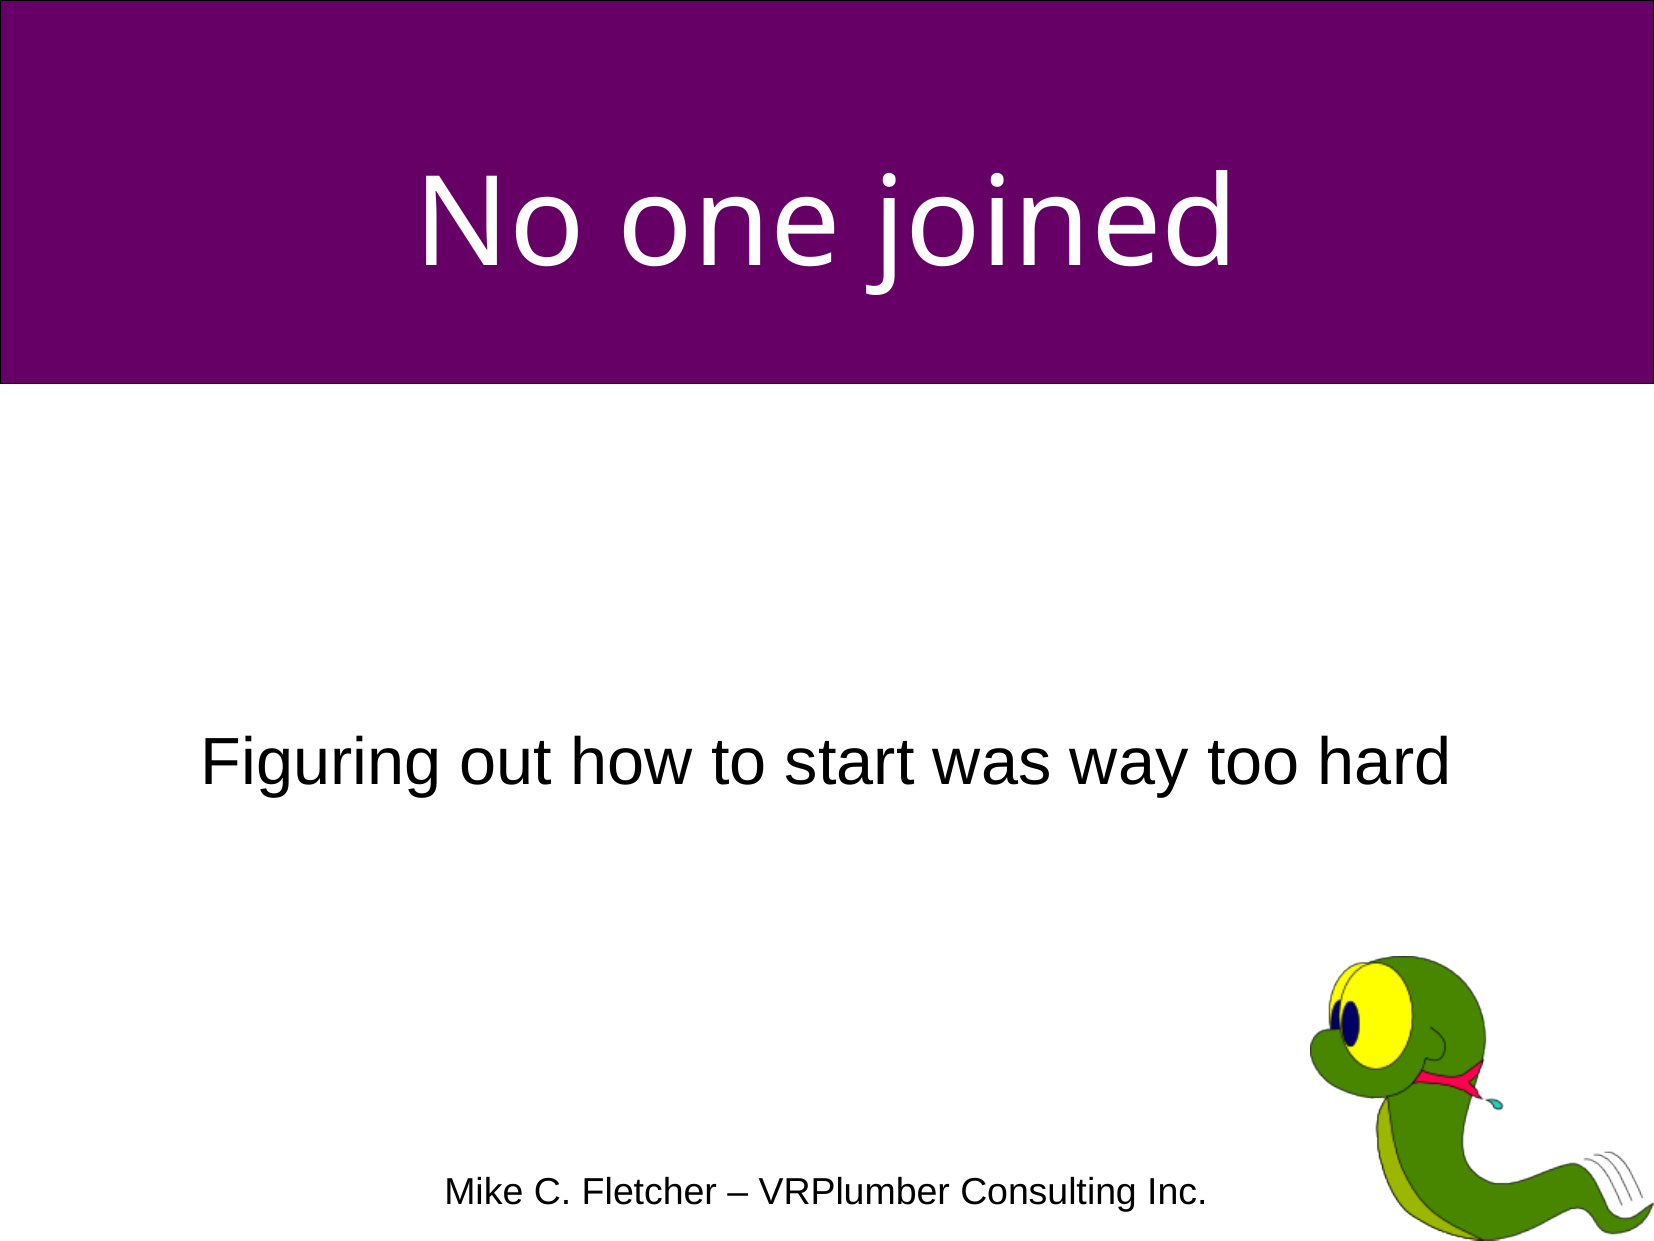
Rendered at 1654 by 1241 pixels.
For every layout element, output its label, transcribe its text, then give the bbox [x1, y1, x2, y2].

subtitle Figuring out how to start was way too hard [82, 420, 1571, 1102]
picture [1310, 956, 1654, 1241]
title No one joined [82, 56, 1571, 377]
